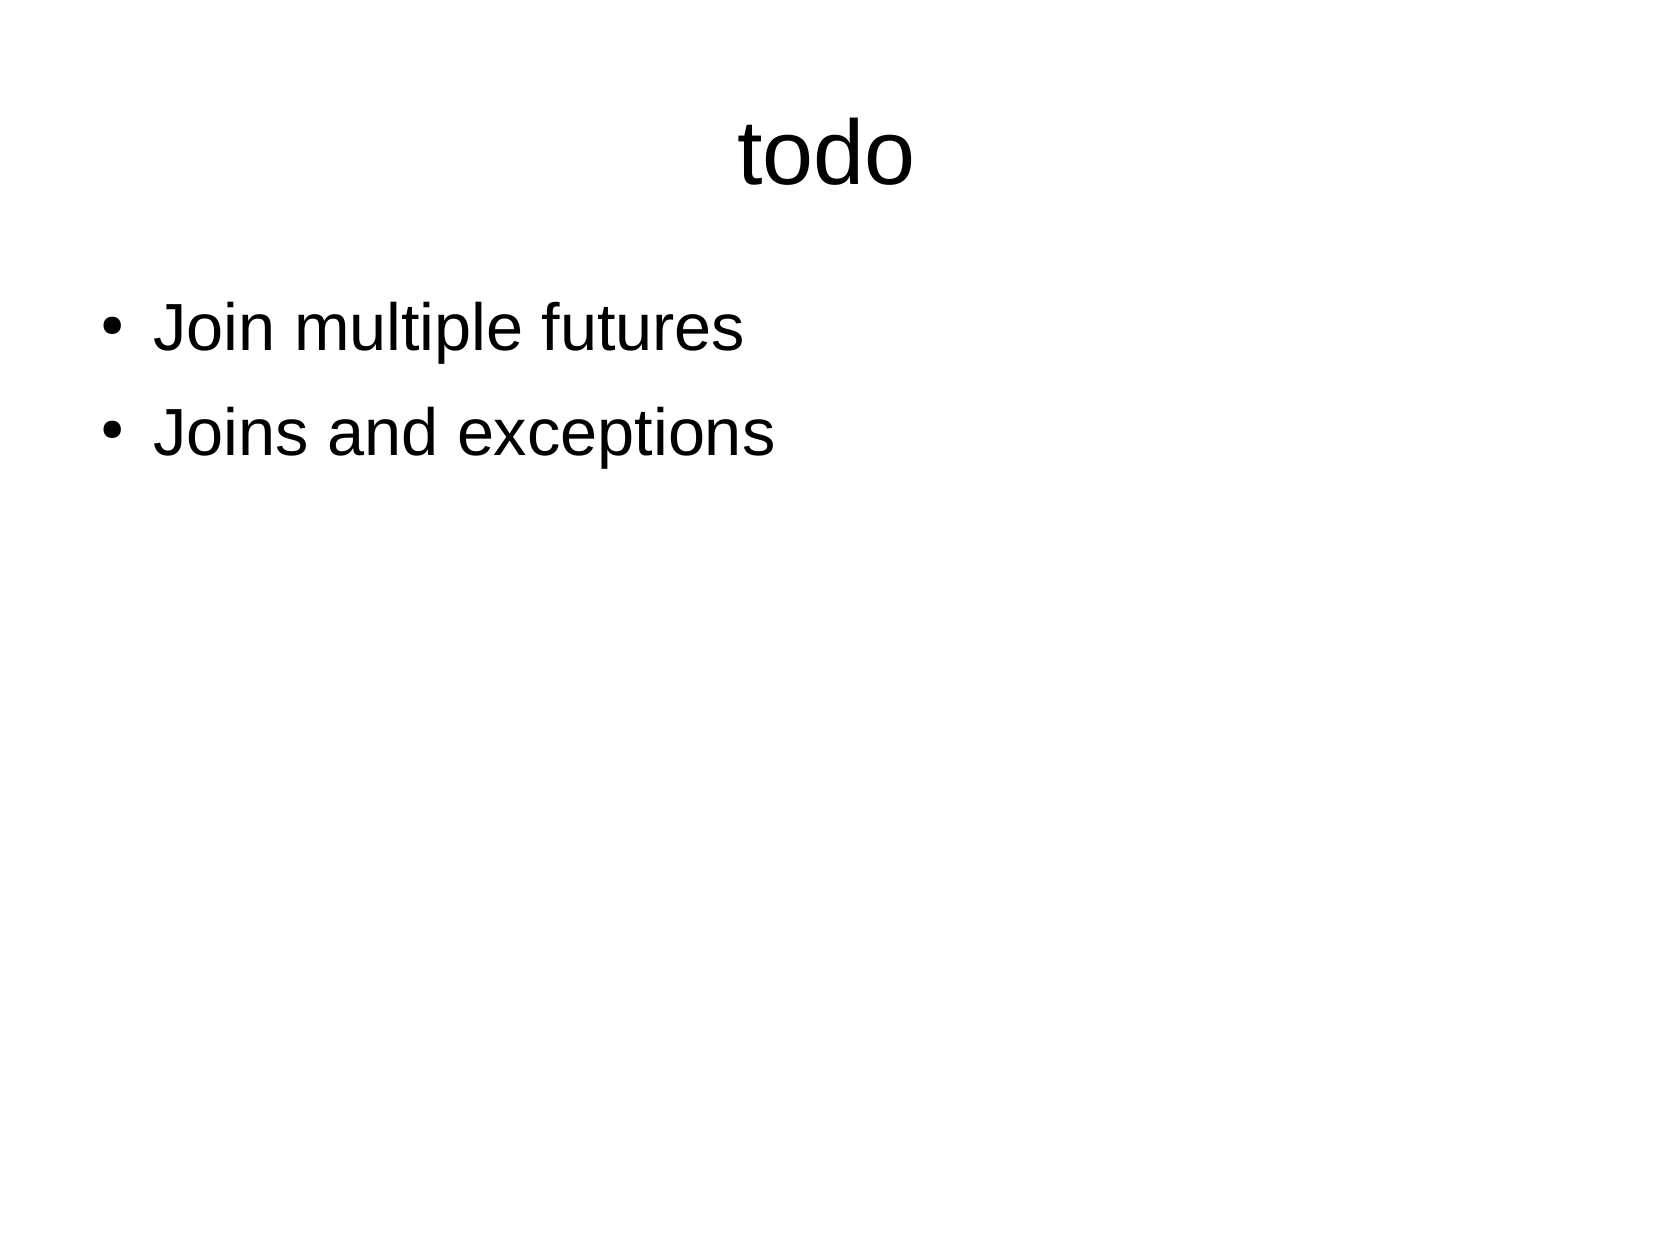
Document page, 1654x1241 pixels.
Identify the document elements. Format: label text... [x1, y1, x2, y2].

title todo [82, 49, 1571, 257]
list Join multiple futures Joins and exceptions [82, 290, 1571, 1010]
